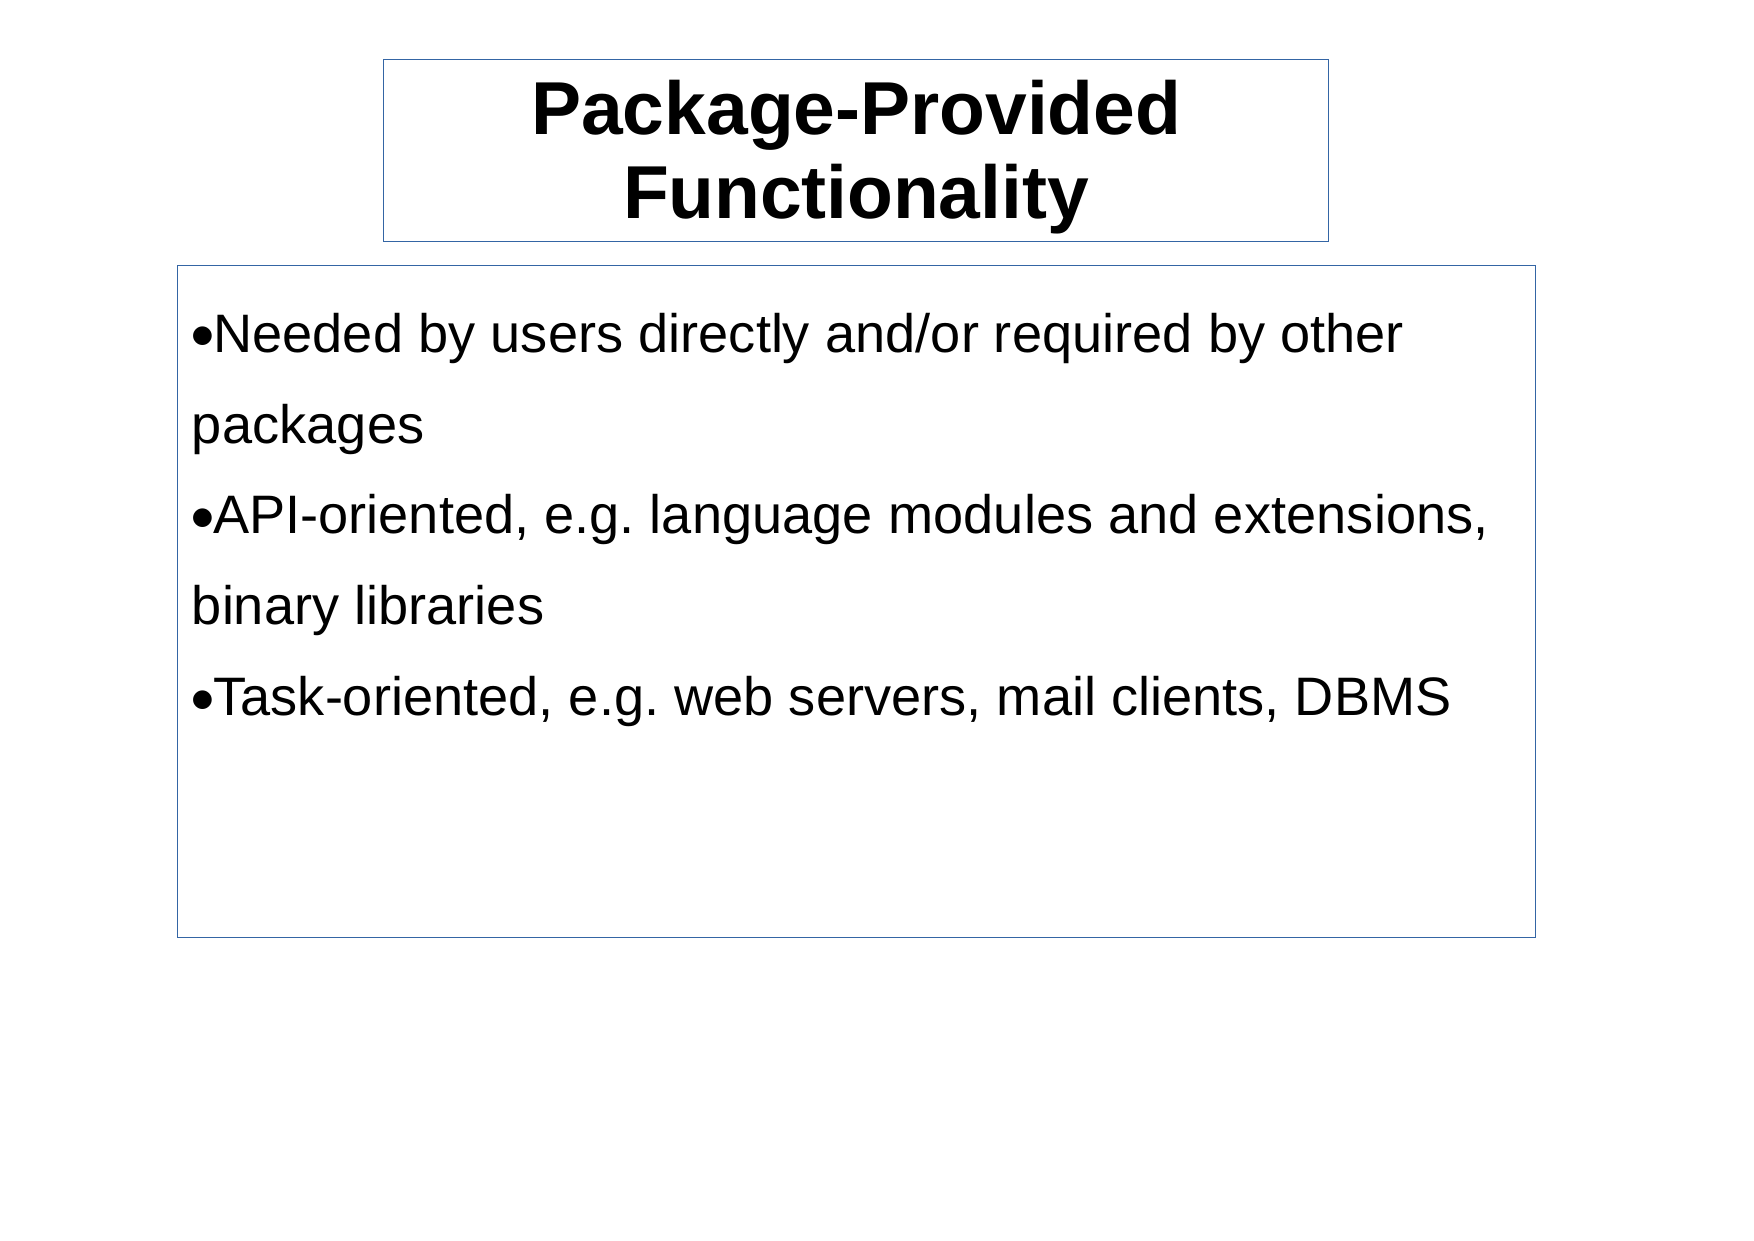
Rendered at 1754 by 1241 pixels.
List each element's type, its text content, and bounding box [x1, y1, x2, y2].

text_box Needed by users directly and/or required by other packages API-oriented, e.g. language modules and extensions, binary libraries Task-oriented, e.g. web servers, mail clients, DBMS [177, 265, 1536, 938]
text_box Package-Provided Functionality [383, 59, 1329, 232]
